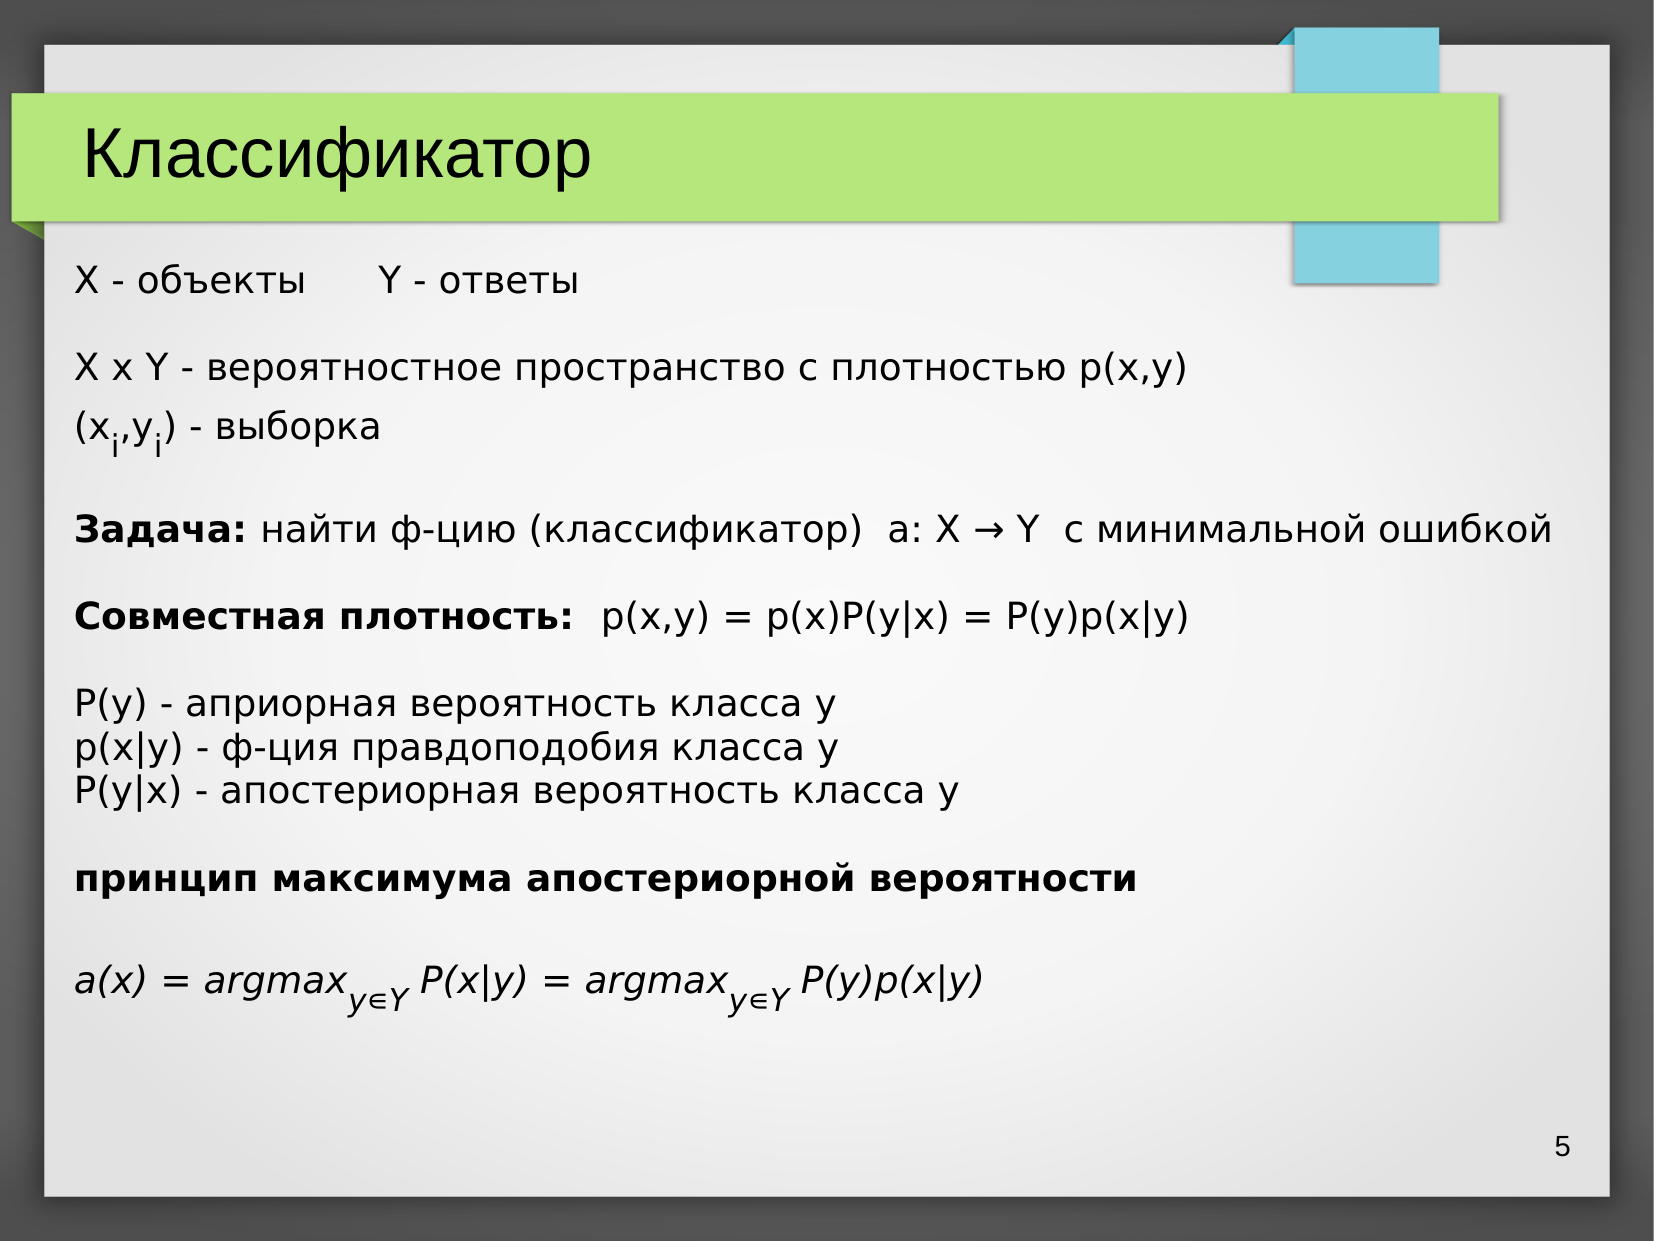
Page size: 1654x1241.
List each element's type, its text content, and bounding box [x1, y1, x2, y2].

text_box X - объекты Y - ответы X x Y - вероятностное пространство с плотностью p(x,y) (xi,yi) - выборка Задача: найти ф-цию (классификатор) a: X → Y с минимальной ошибкой Совместная плотность: p(x,y) = p(x)P(y|x) = P(y)p(x|y) P(y) - априорная вероятность класса y p(x|y) - ф-ция правдоподобия класса y P(y|x) - апостериорная вероятность класса y принцип максимума апостериорной вероятности a(x) = argmaxy∊Y P(x|y) = argmaxy∊Y P(y)p(x|y) [59, 251, 1583, 1158]
picture [0, 0, 1654, 1241]
title Классификатор [82, 49, 1571, 251]
